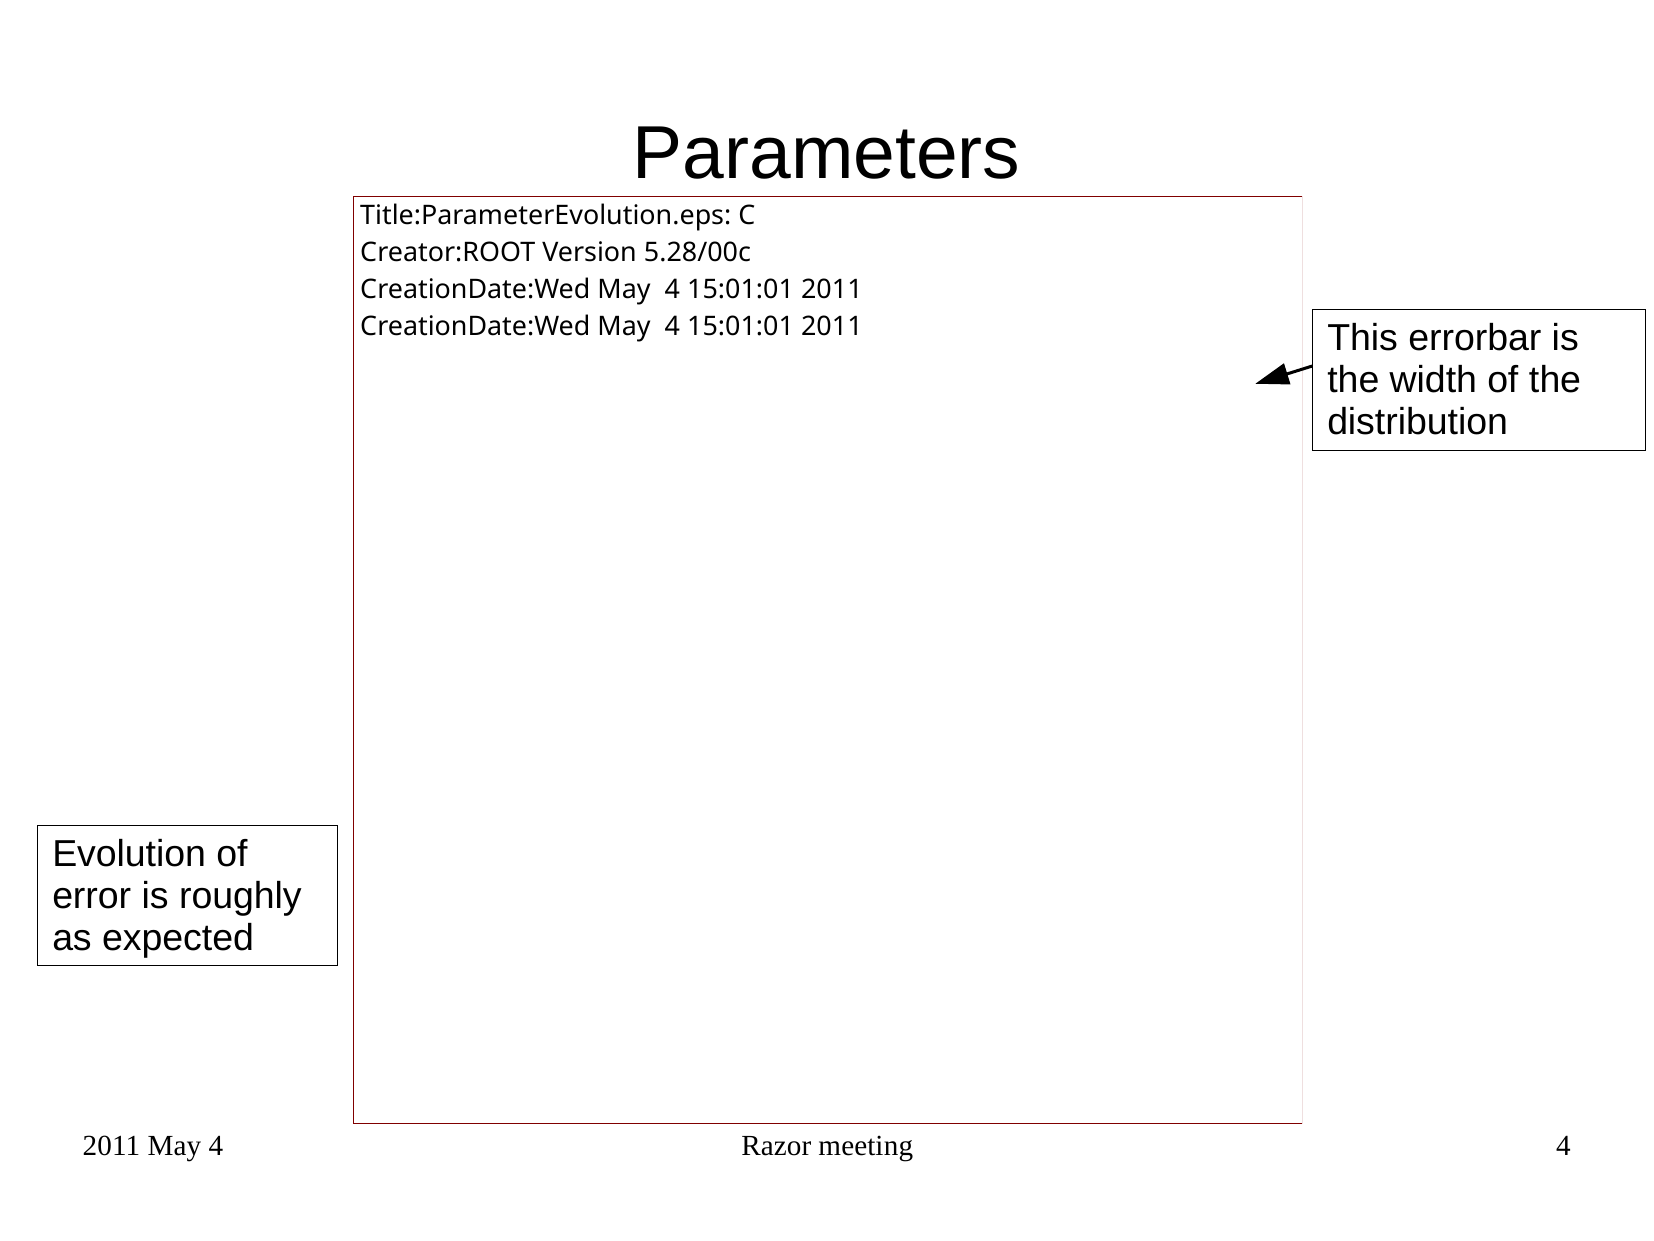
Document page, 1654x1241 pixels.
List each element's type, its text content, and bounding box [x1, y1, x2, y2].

title Parameters [82, 49, 1571, 257]
picture [351, 257, 1303, 1124]
text_box Evolution of error is roughly as expected [37, 825, 338, 966]
text_box This errorbar is the width of the distribution [1312, 309, 1646, 451]
